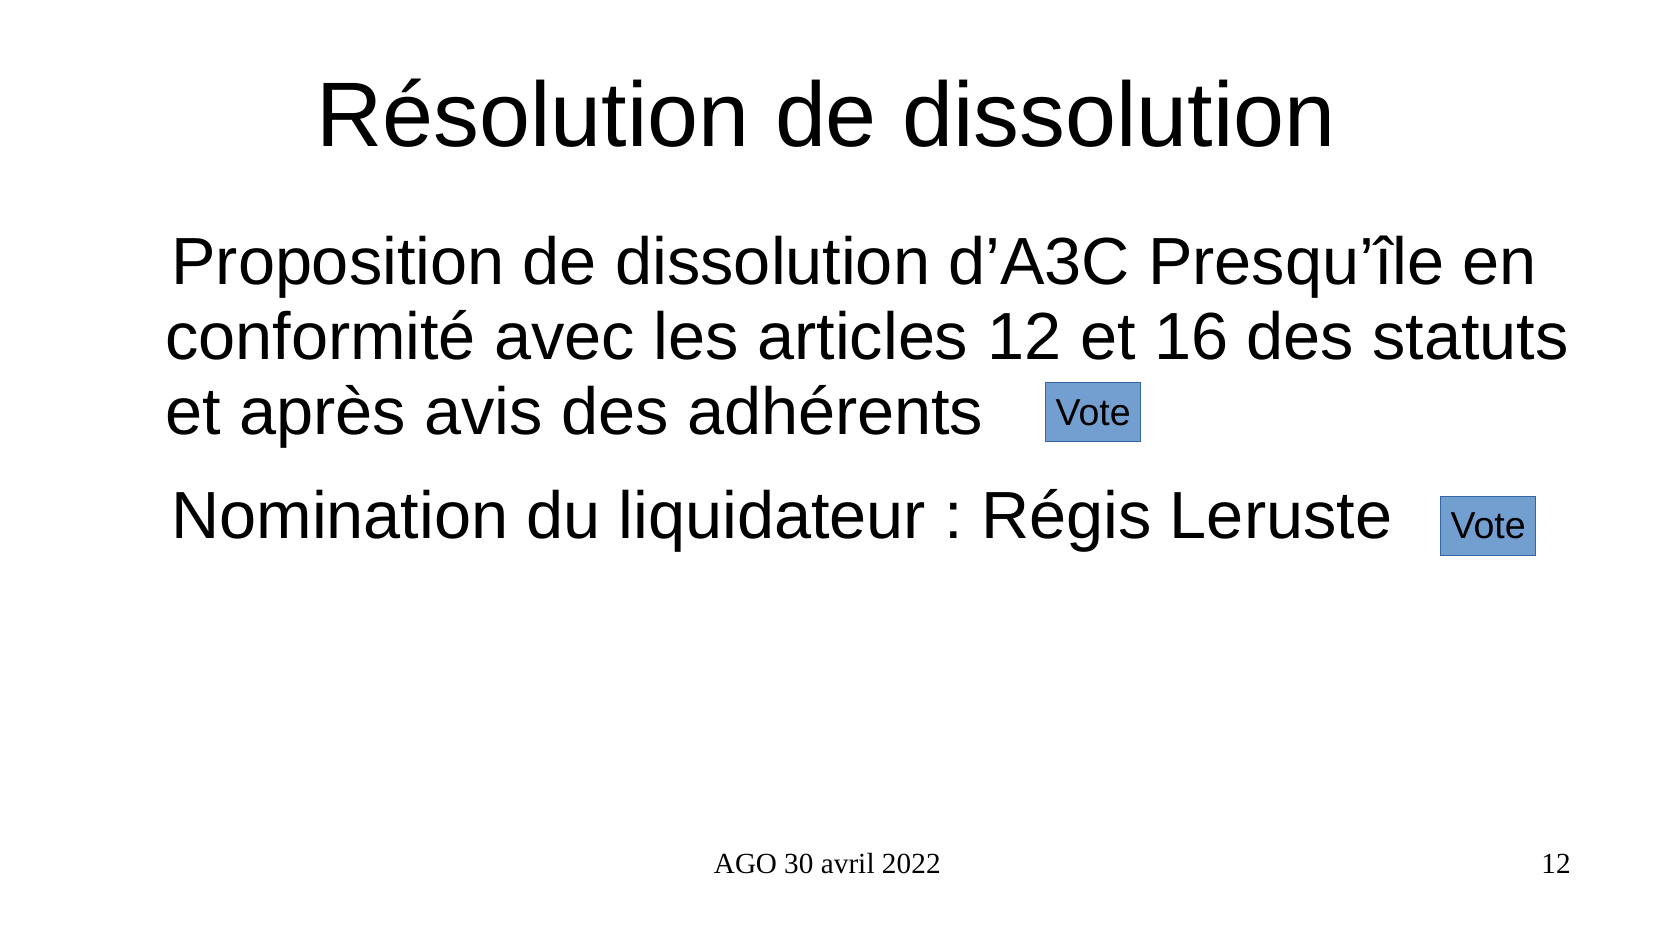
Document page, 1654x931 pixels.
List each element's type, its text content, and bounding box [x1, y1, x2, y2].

title Résolution de dissolution [82, 37, 1571, 193]
text_box Vote [1440, 496, 1536, 556]
list Proposition de dissolution d’A3C Presqu’île en conformité avec les articles 12 et 16 des statuts et après avis des adhérents Nomination du liquidateur : Régis Leruste [94, 224, 1583, 764]
text_box Vote [1045, 382, 1141, 442]
